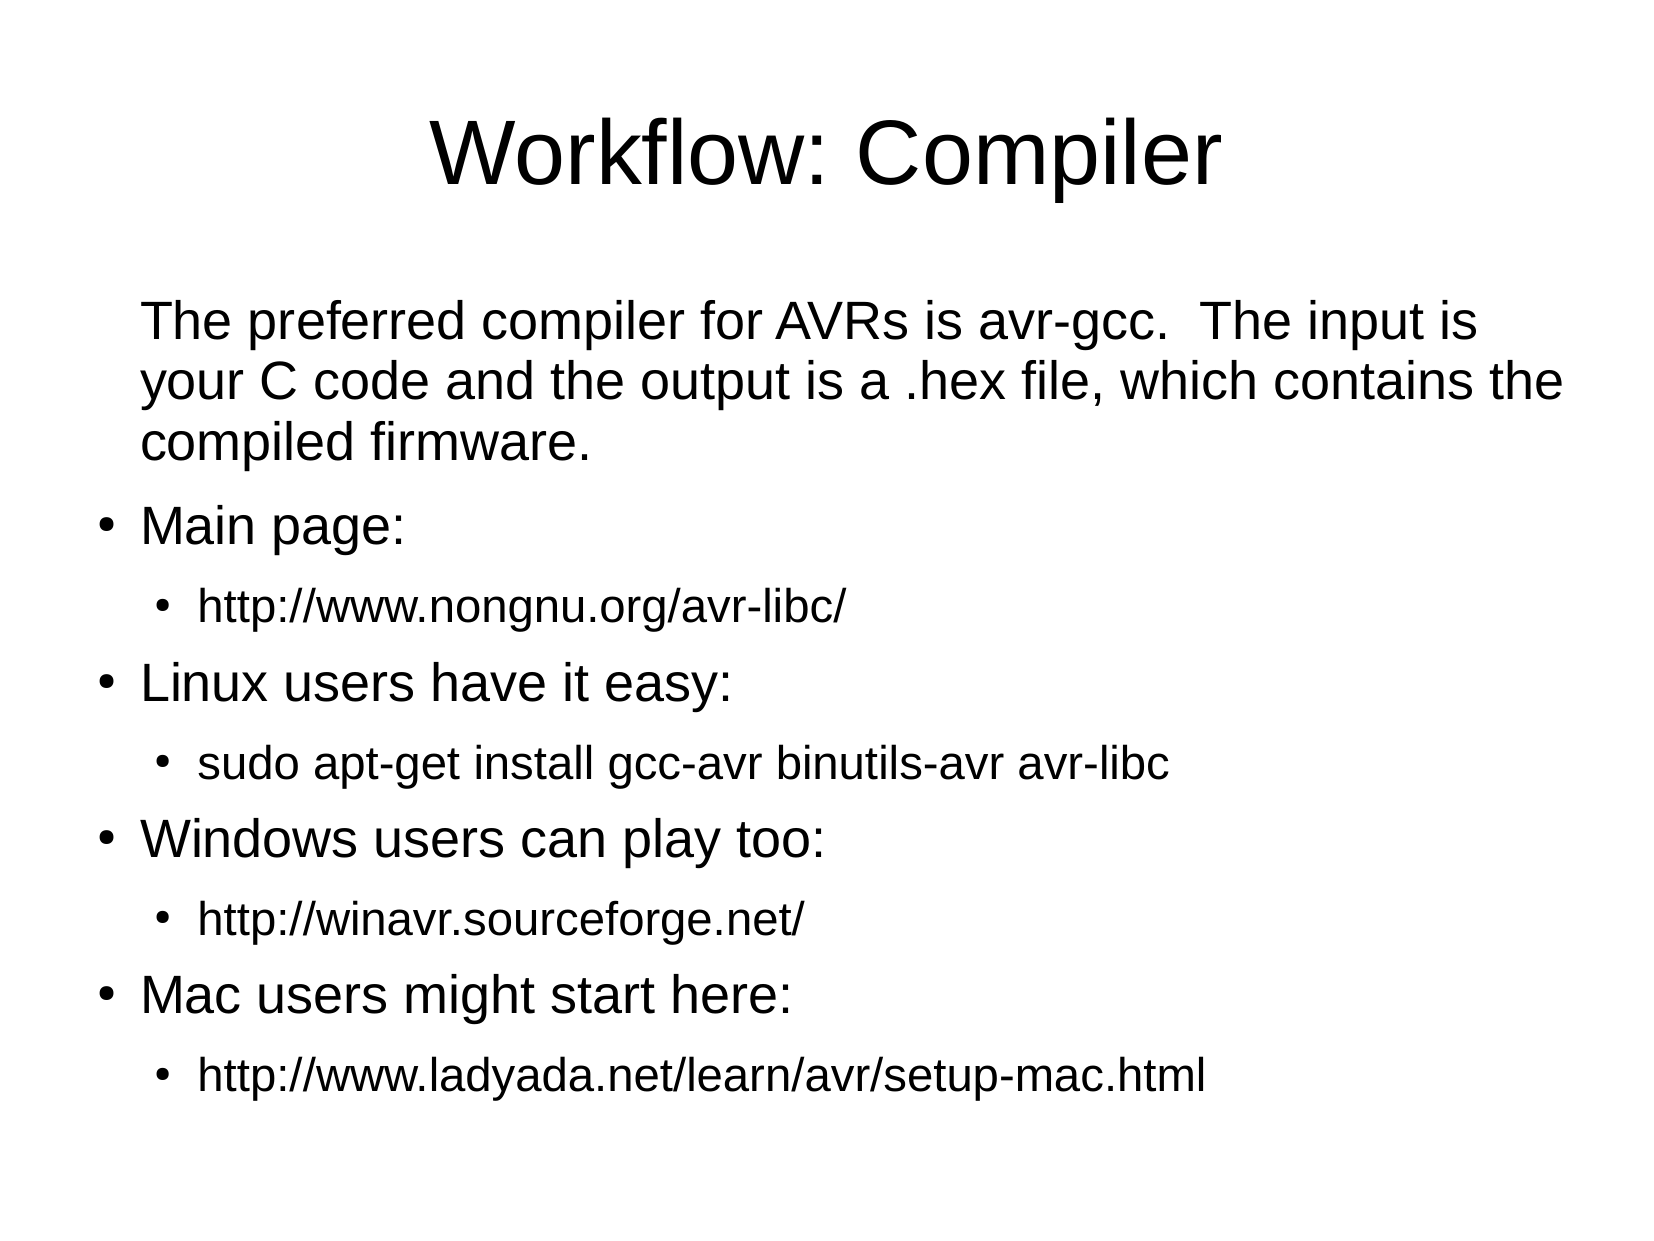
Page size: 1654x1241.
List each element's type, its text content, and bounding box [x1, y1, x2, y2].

title Workflow: Compiler [82, 49, 1571, 257]
list The preferred compiler for AVRs is avr-gcc. The input is your C code and the output is a .hex file, which contains the compiled firmware. Main page: http://www.nongnu.org/avr-libc/ Linux users have it easy: sudo apt-get install gcc-avr binutils-avr avr-libc Windows users can play too: http://winavr.sourceforge.net/ Mac users might start here: http://www.ladyada.net/learn/avr/setup-mac.html [82, 290, 1571, 1109]
